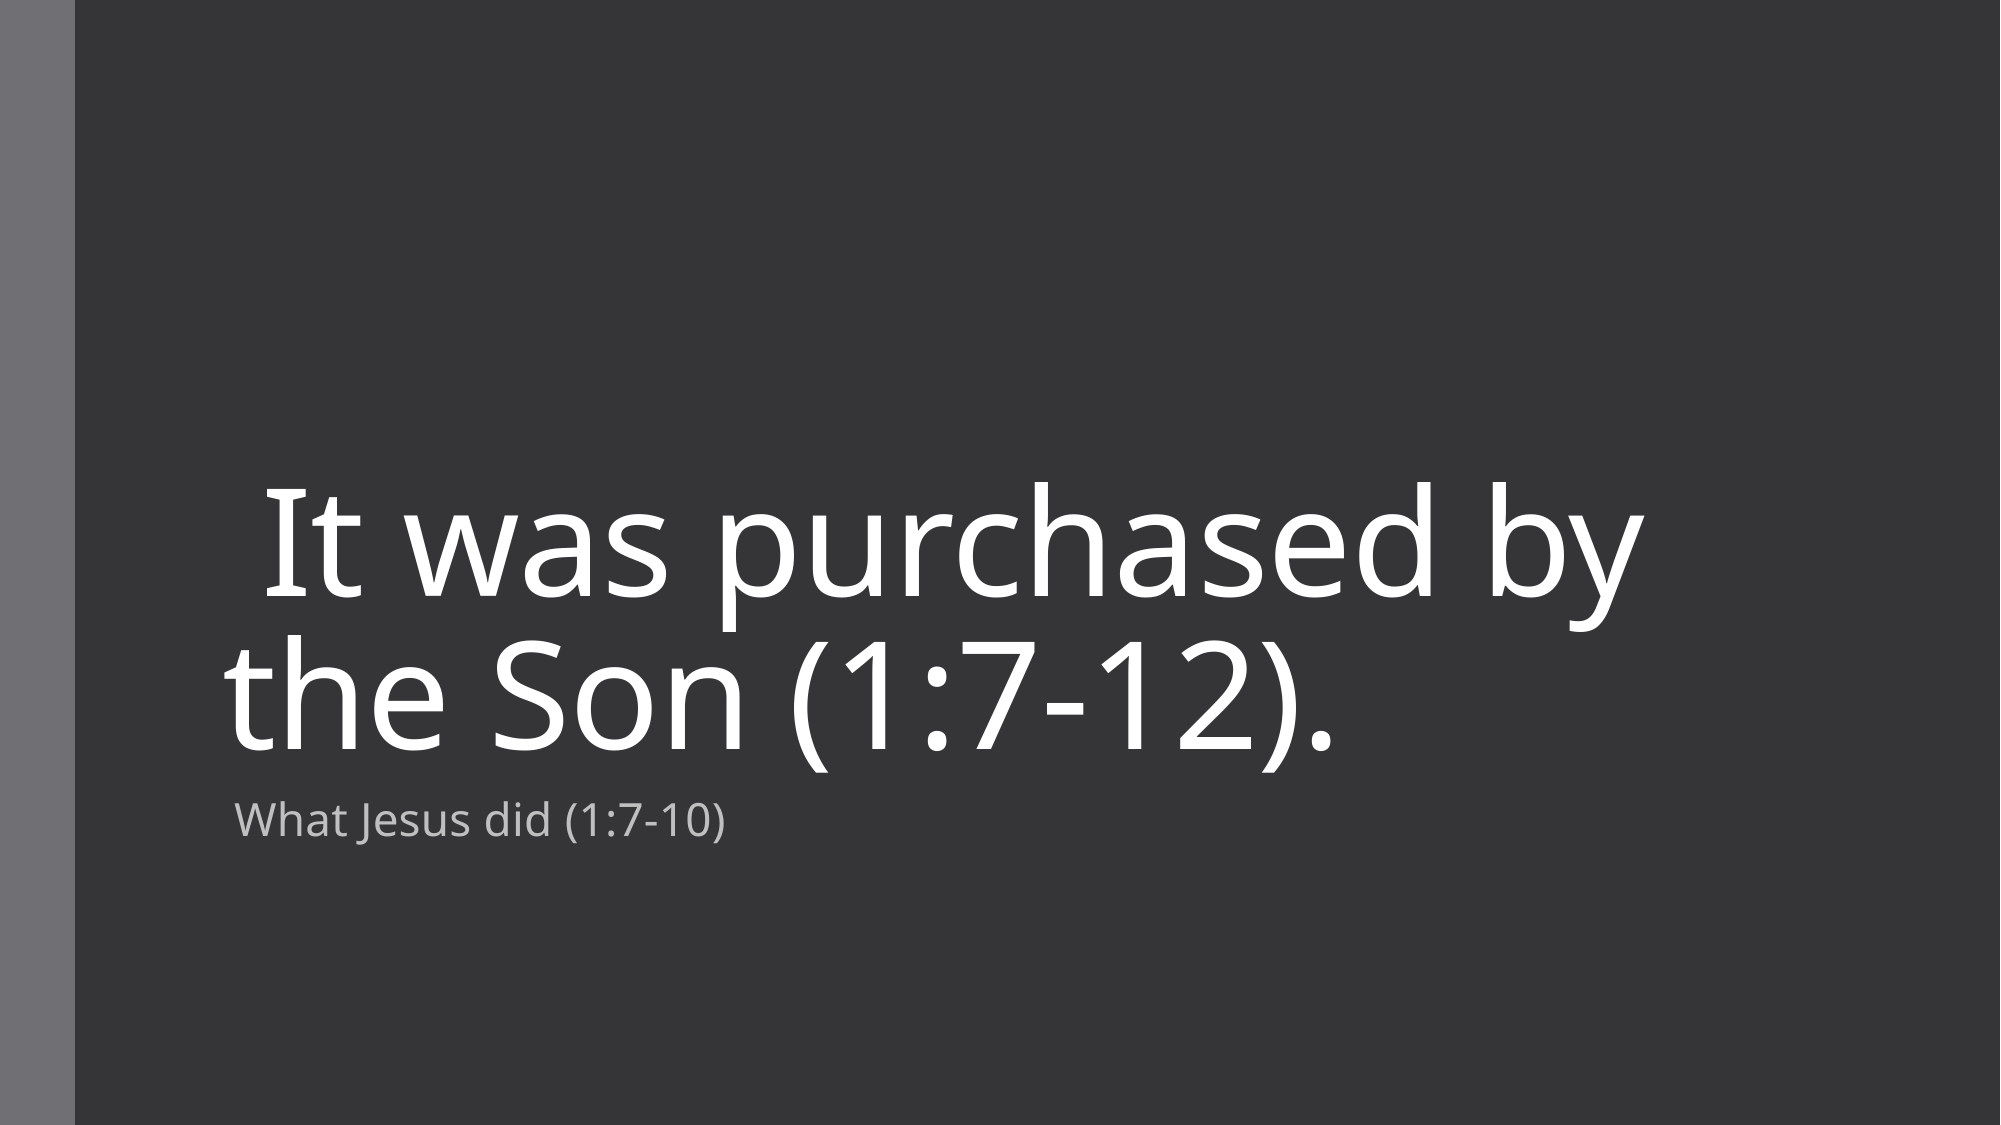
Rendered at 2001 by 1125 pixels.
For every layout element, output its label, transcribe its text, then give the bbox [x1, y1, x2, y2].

title It was purchased by the Son (1:7-12). [206, 124, 1752, 787]
subtitle What Jesus did (1:7-10) [206, 787, 1752, 1066]
